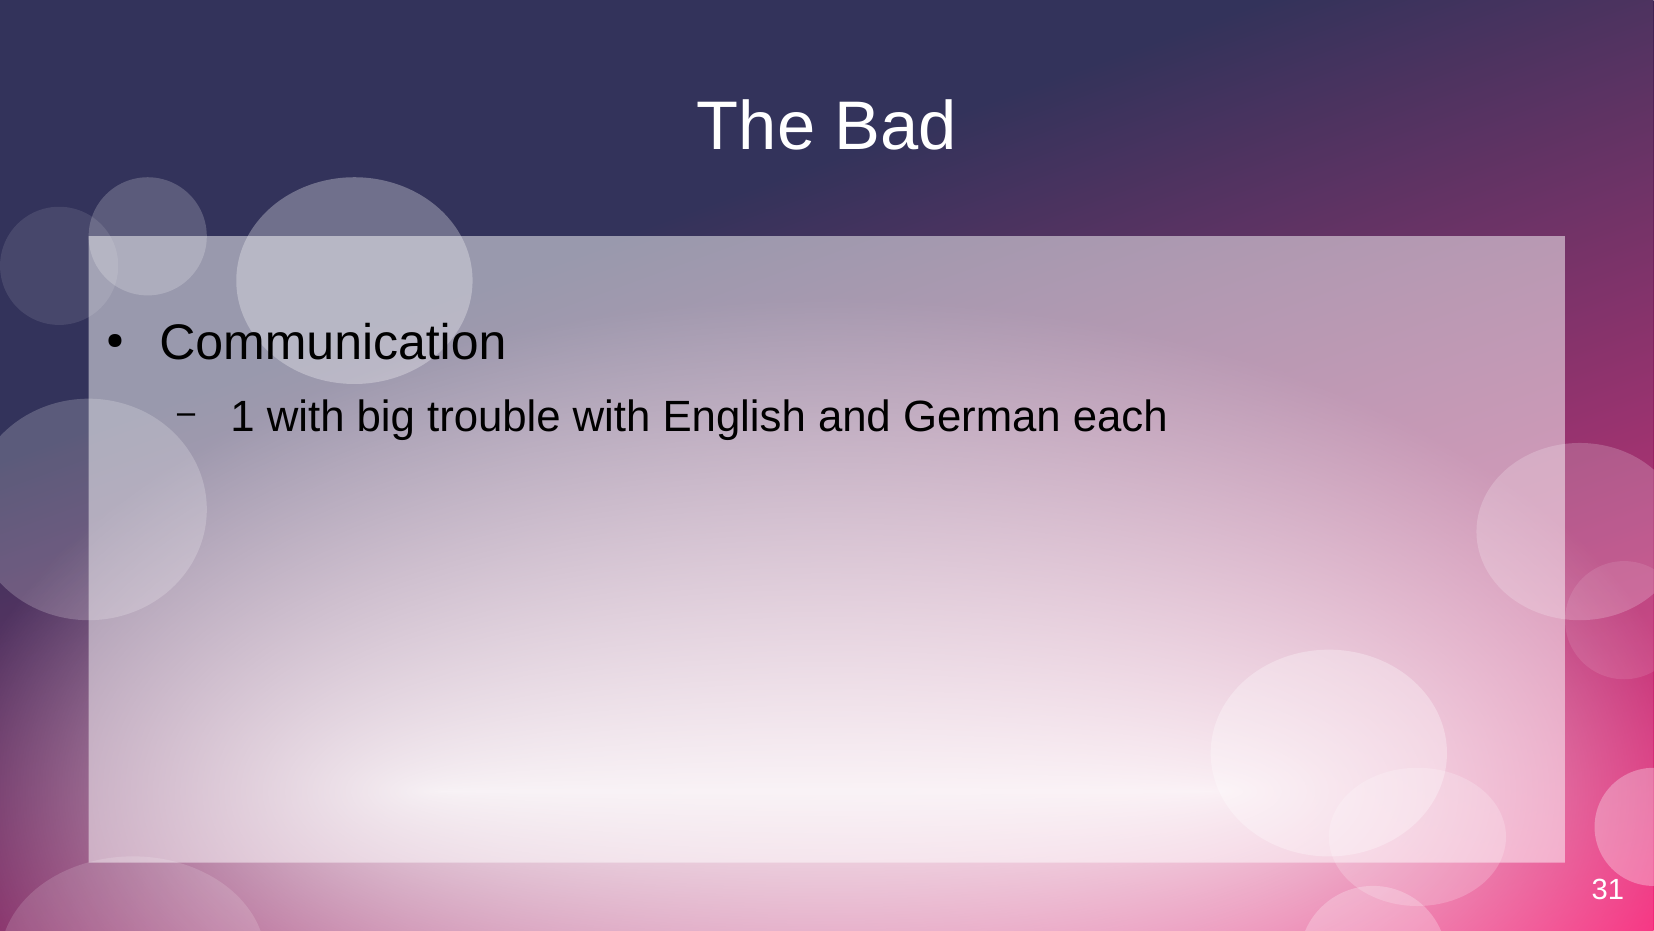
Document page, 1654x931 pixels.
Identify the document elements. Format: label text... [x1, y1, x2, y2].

title The Bad [88, 44, 1565, 207]
list Communication 1 with big trouble with English and German each [88, 236, 1565, 863]
